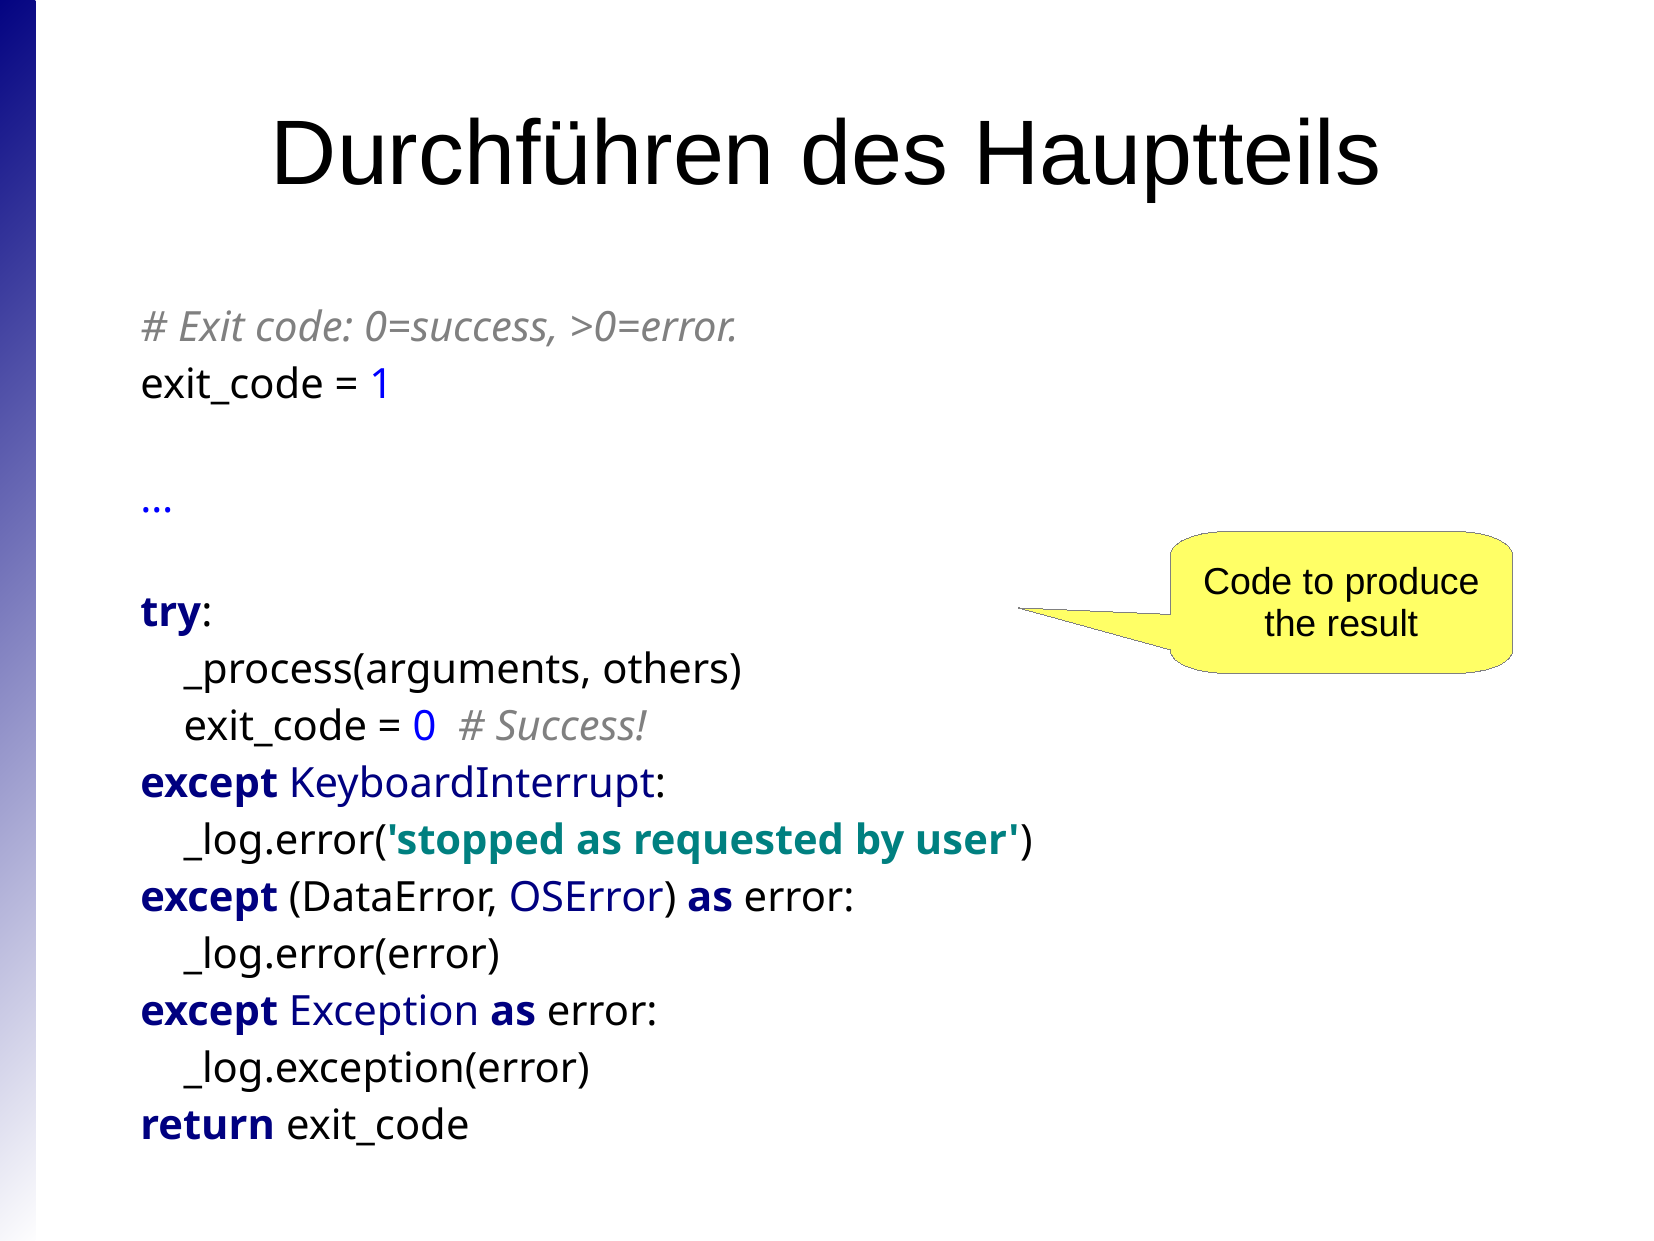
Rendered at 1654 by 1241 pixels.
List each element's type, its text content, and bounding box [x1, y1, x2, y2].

text_box # Exit code: 0=success, >0=error. exit_code = 1 … try: _process(arguments, others) exit_code = 0 # Success! except KeyboardInterrupt: _log.error('stopped as requested by user') except (DataError, OSError) as error: _log.error(error) except Exception as error: _log.exception(error) return exit_code [82, 289, 1595, 1081]
text_box Code to produce the result [1018, 531, 1513, 674]
title Durchführen des Hauptteils [82, 49, 1571, 257]
